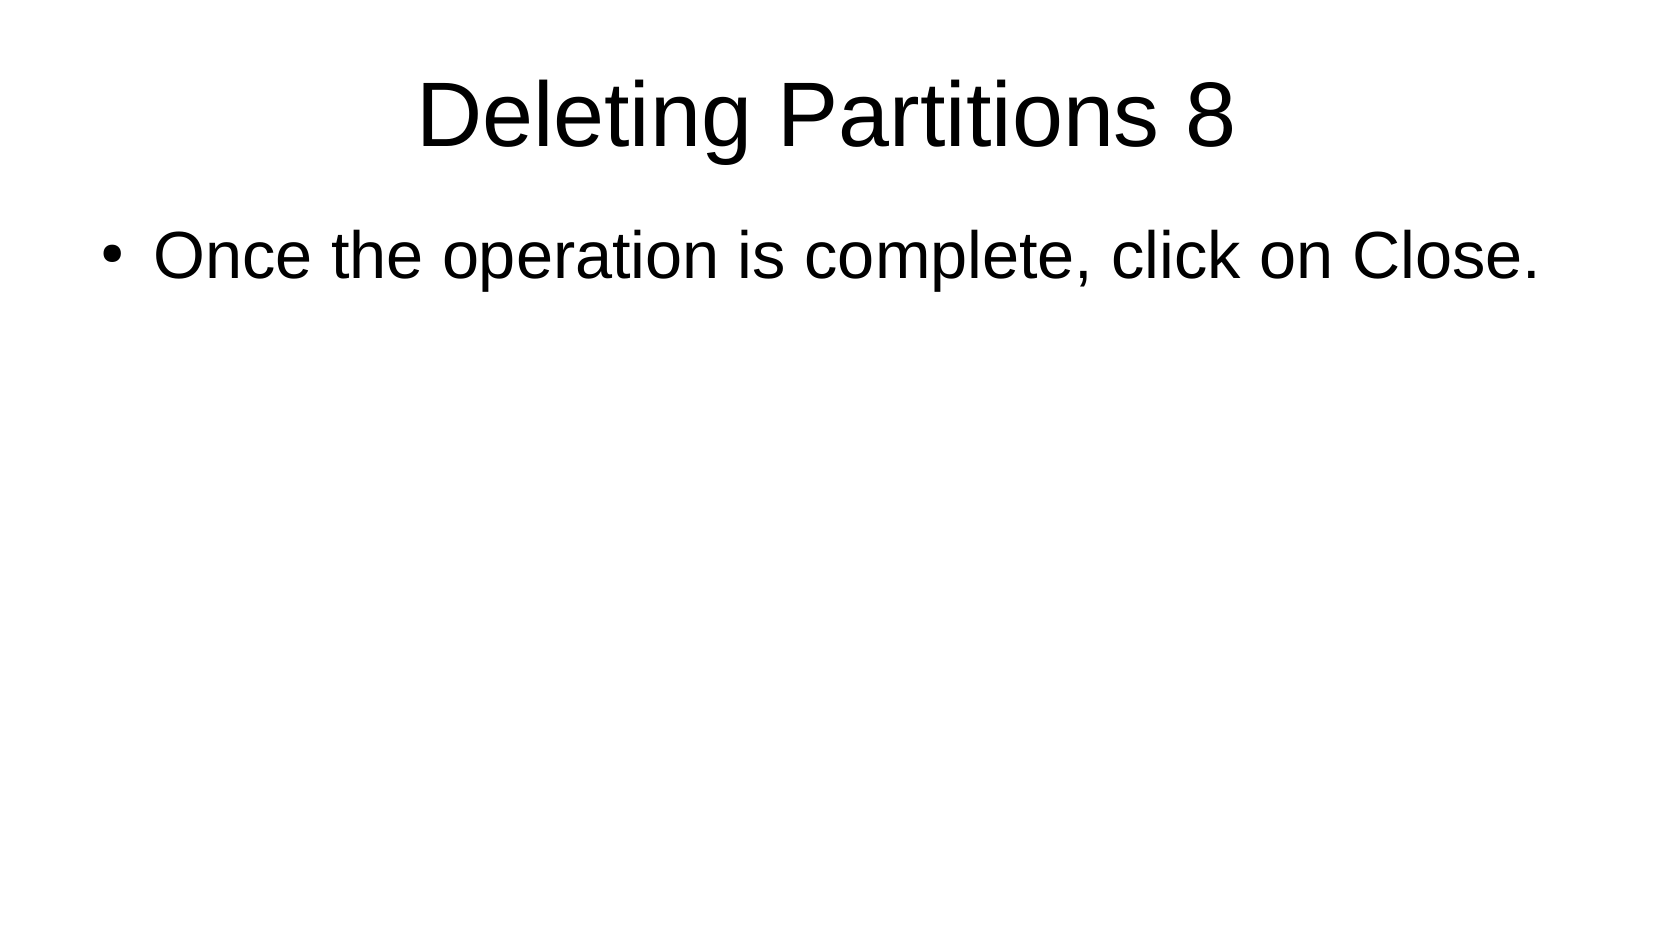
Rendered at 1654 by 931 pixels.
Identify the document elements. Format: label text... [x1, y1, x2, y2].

title Deleting Partitions 8 [82, 37, 1571, 193]
list Once the operation is complete, click on Close. [82, 217, 1571, 758]
